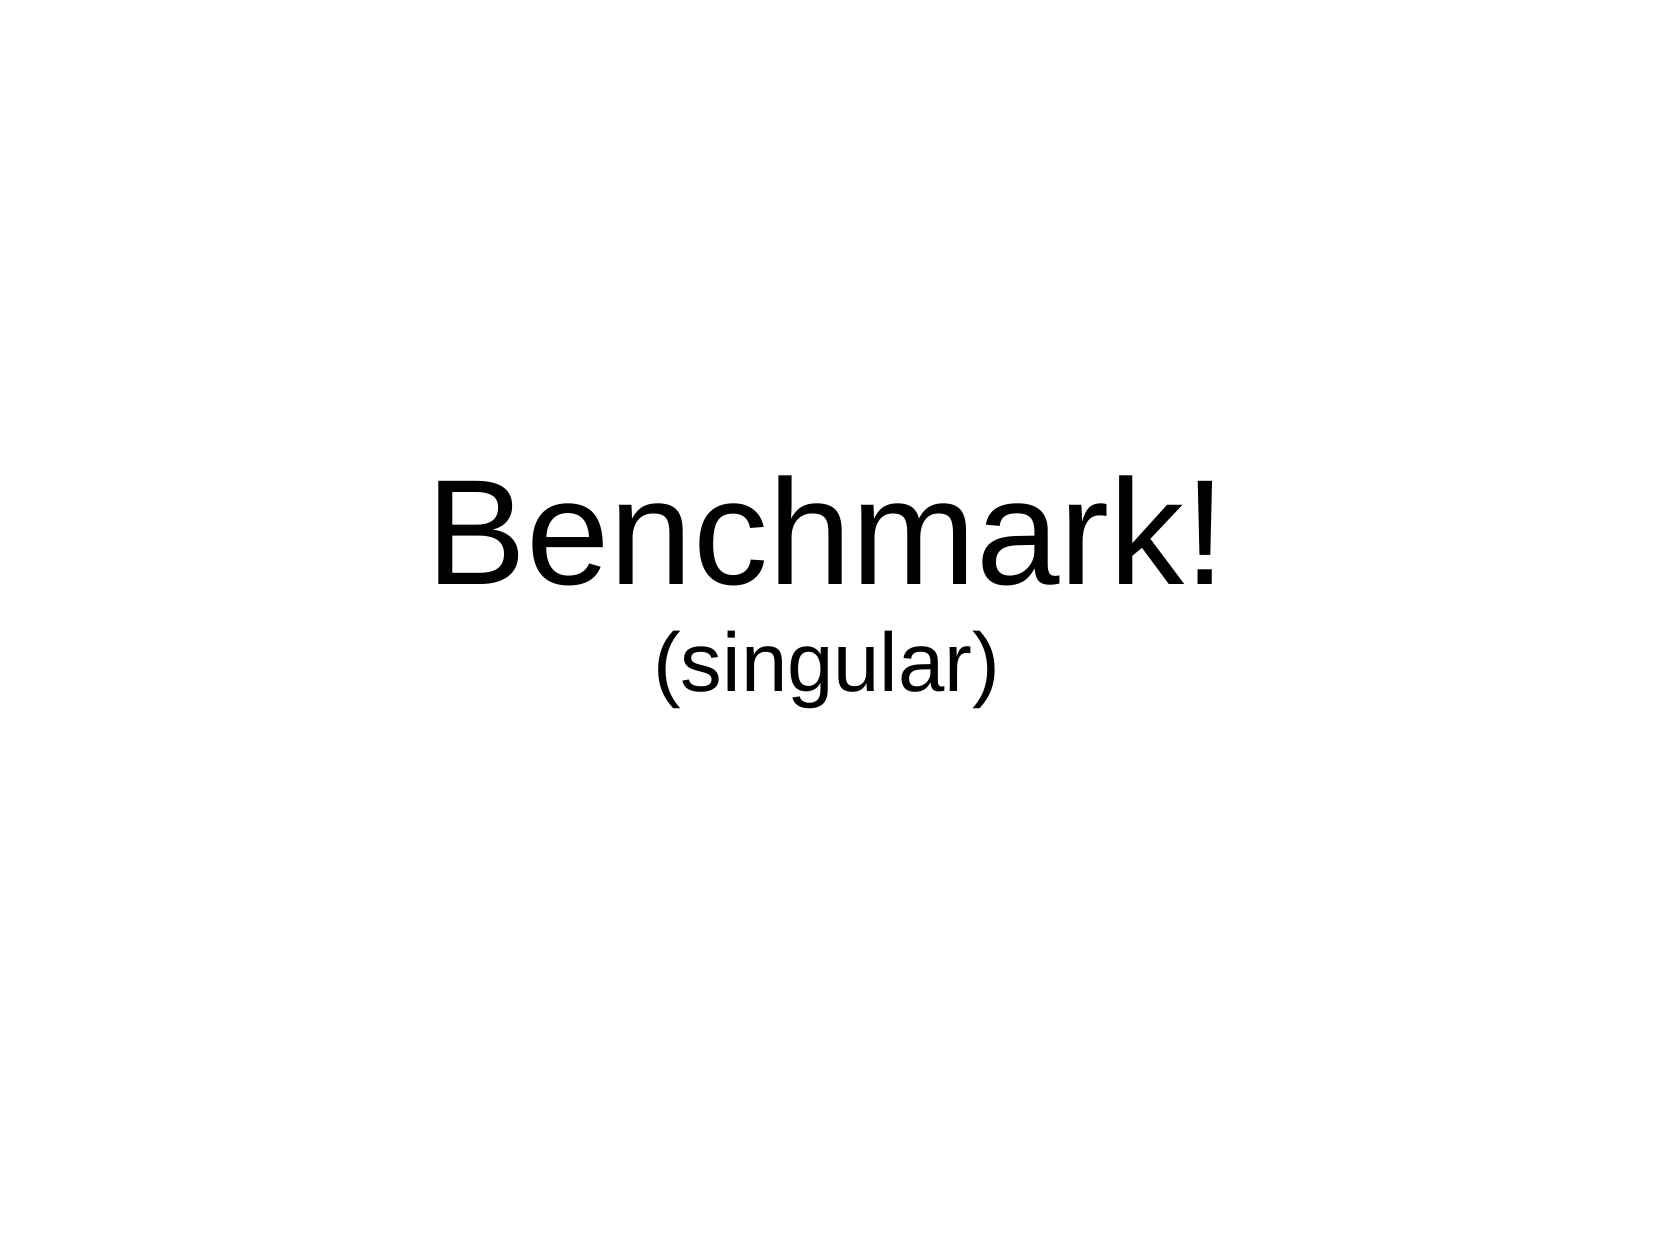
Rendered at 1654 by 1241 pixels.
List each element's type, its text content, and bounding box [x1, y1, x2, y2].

subtitle Benchmark! (singular) [82, 49, 1571, 1109]
